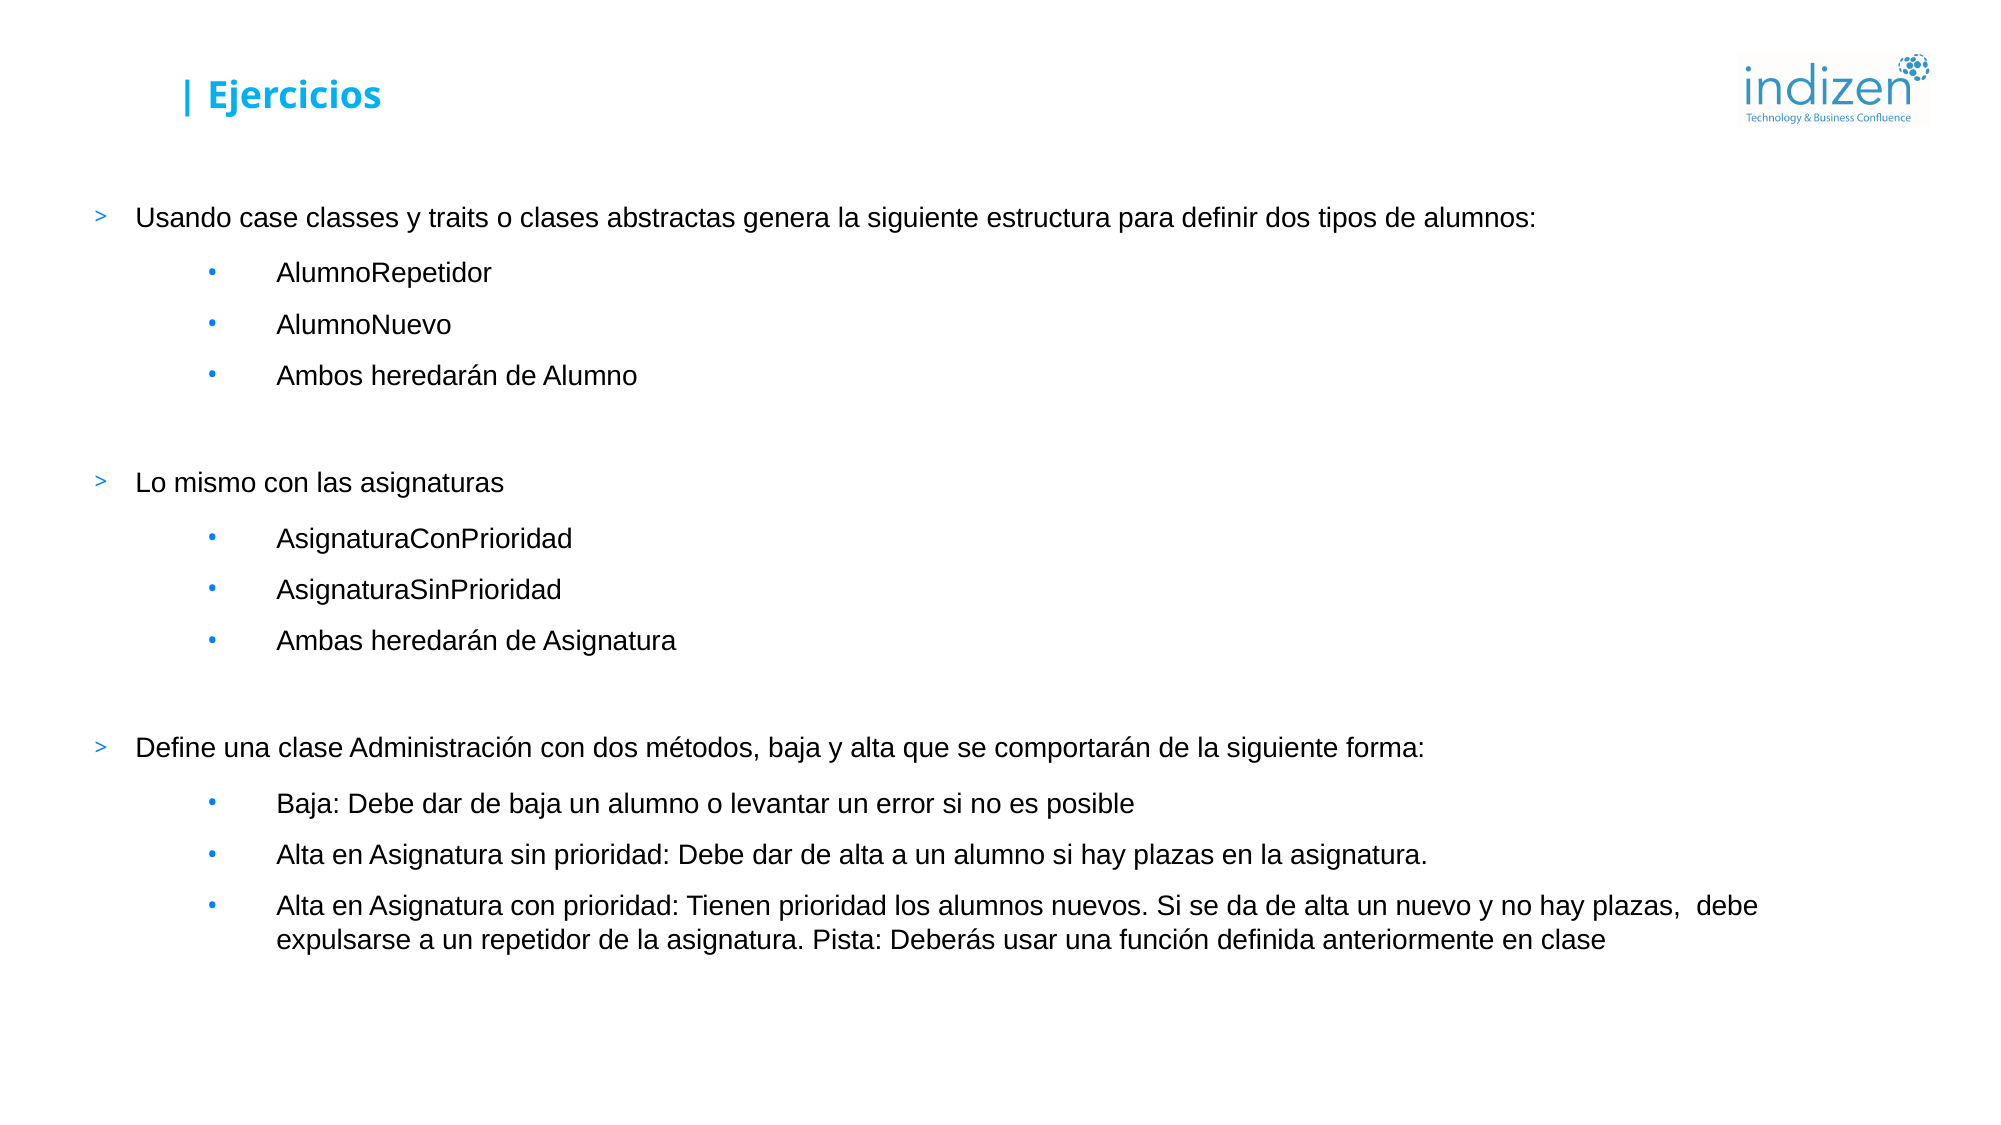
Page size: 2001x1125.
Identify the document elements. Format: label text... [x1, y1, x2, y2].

picture [1737, 51, 1931, 127]
text_box Usando case classes y traits o clases abstractas genera la siguiente estructura para definir dos tipos de alumnos: AlumnoRepetidor AlumnoNuevo Ambos heredarán de Alumno Lo mismo con las asignaturas AsignaturaConPrioridad AsignaturaSinPrioridad Ambas heredarán de Asignatura Define una clase Administración con dos métodos, baja y alta que se comportarán de la siguiente forma: Baja: Debe dar de baja un alumno o levantar un error si no es posible Alta en Asignatura sin prioridad: Debe dar de alta a un alumno si hay plazas en la asignatura. Alta en Asignatura con prioridad: Tienen prioridad los alumnos nuevos. Si se da de alta un nuevo y no hay plazas, debe expulsarse a un repetidor de la asignatura. Pista: Deberás usar una función definida anteriormente en clase [94, 196, 1852, 957]
text_box | Ejercicios [157, 60, 1276, 126]
